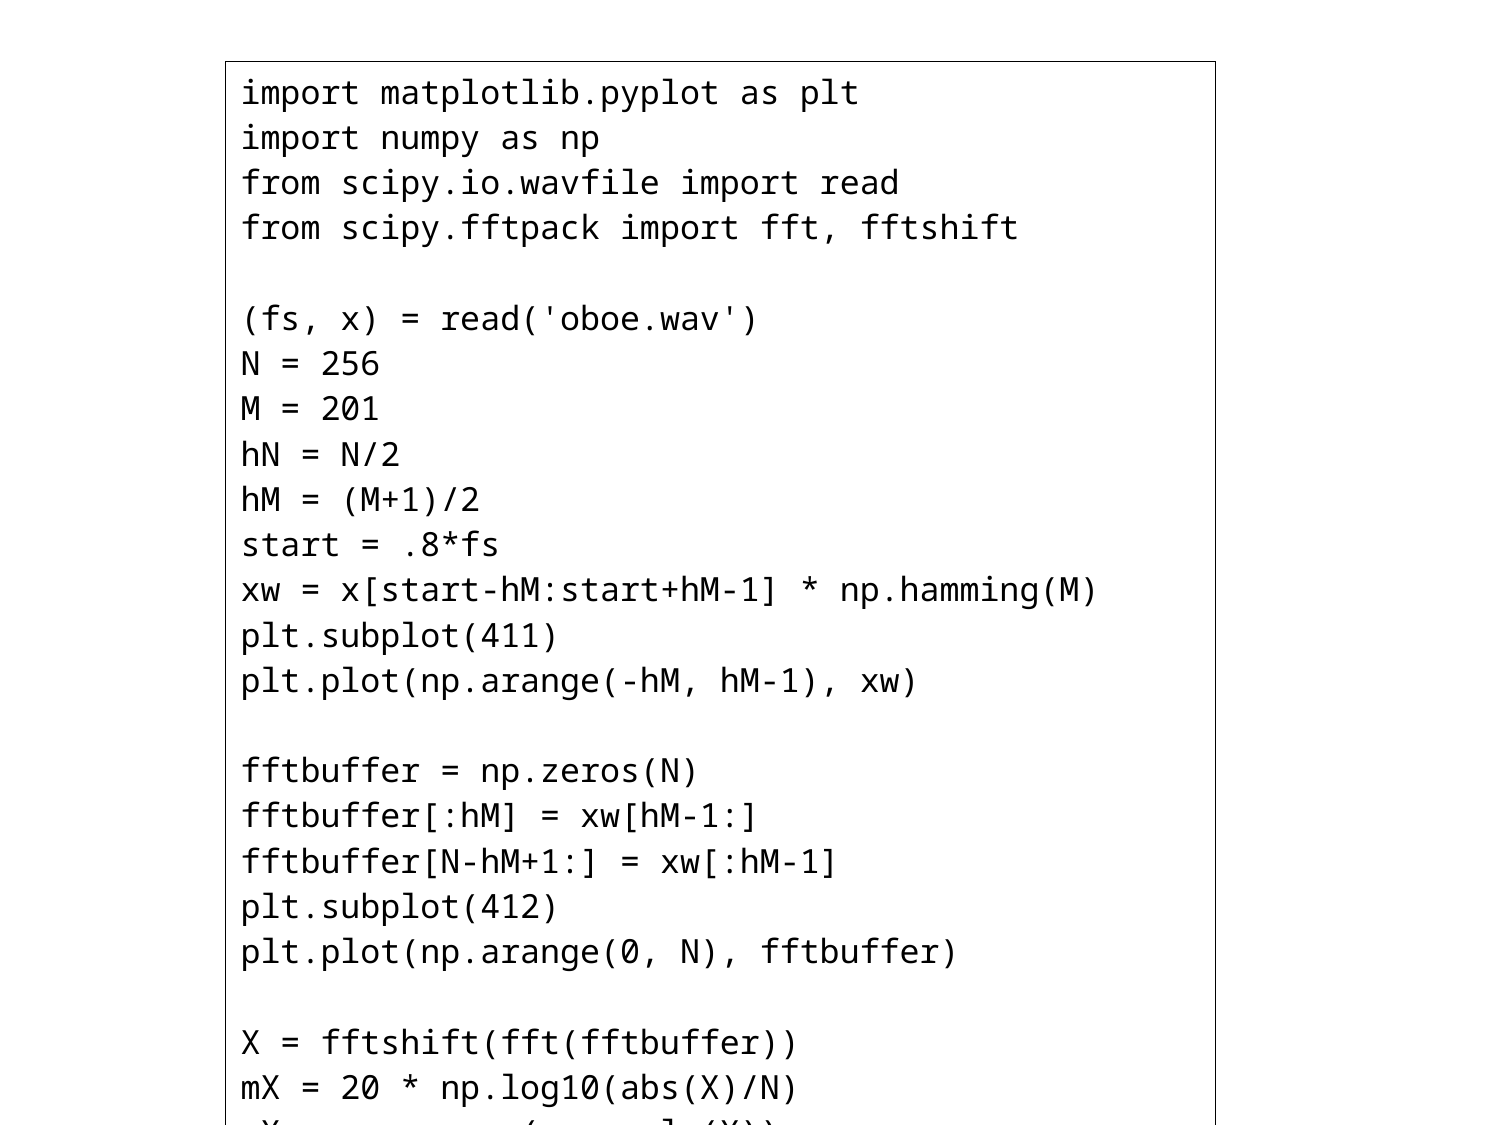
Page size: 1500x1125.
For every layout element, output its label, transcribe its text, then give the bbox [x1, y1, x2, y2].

text_box import matplotlib.pyplot as plt import numpy as np from scipy.io.wavfile import read from scipy.fftpack import fft, fftshift (fs, x) = read('oboe.wav') N = 256 M = 201 hN = N/2 hM = (M+1)/2 start = .8*fs xw = x[start-hM:start+hM-1] * np.hamming(M) plt.subplot(411) plt.plot(np.arange(-hM, hM-1), xw) fftbuffer = np.zeros(N) fftbuffer[:hM] = xw[hM-1:] fftbuffer[N-hM+1:] = xw[:hM-1] plt.subplot(412) plt.plot(np.arange(0, N), fftbuffer) X = fftshift(fft(fftbuffer)) mX = 20 * np.log10(abs(X)/N) pX = np.unwrap(np.angle(X)) plt.subplot(413) plt.plot(np.arange(-hN, hN), mX) plt.subplot(414) plt.plot(np.arange(-hN, hN), pX) [225, 61, 1216, 1041]
